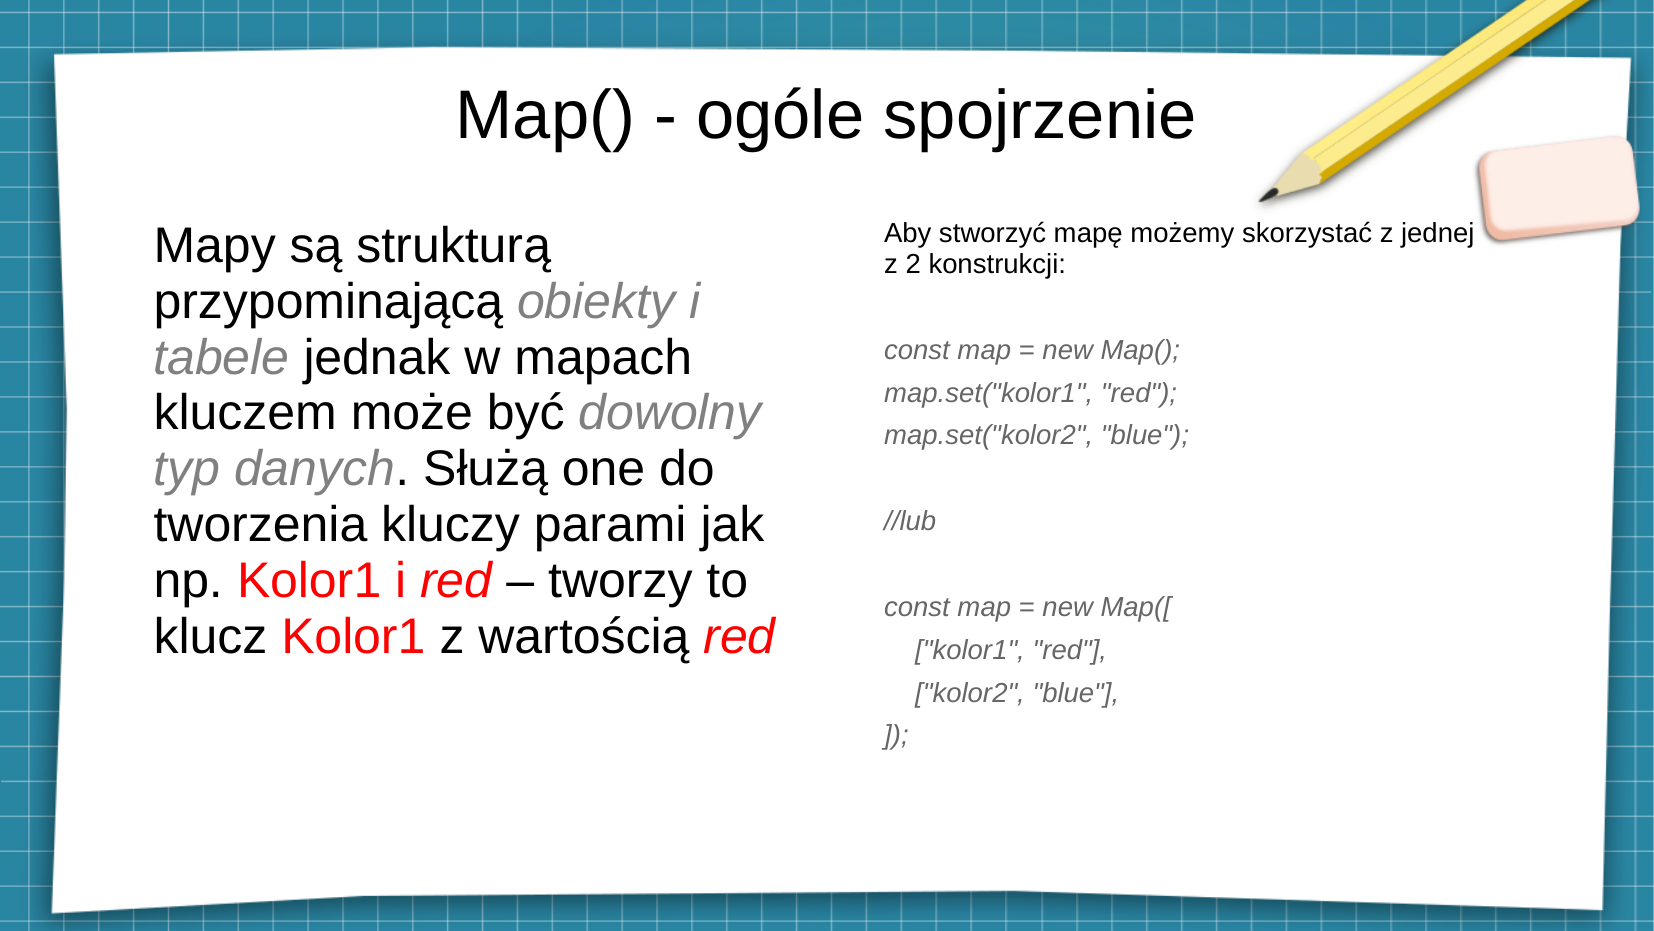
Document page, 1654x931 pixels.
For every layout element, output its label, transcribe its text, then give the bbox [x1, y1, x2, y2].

picture [0, 0, 1654, 931]
title Map() - ogóle spojrzenie [82, 37, 1571, 193]
list Aby stworzyć mapę możemy skorzystać z jednej z 2 konstrukcji: const map = new Map(); map.set("kolor1", "red"); map.set("kolor2", "blue"); //lub const map = new Map([ ["kolor1", "red"], ["kolor2", "blue"], ]); [845, 217, 1477, 758]
list Mapy są strukturą przypominającą obiekty i tabele jednak w mapach kluczem może być dowolny typ danych. Służą one do tworzenia kluczy parami jak np. Kolor1 i red – tworzy to klucz Kolor1 z wartością red [82, 217, 809, 758]
